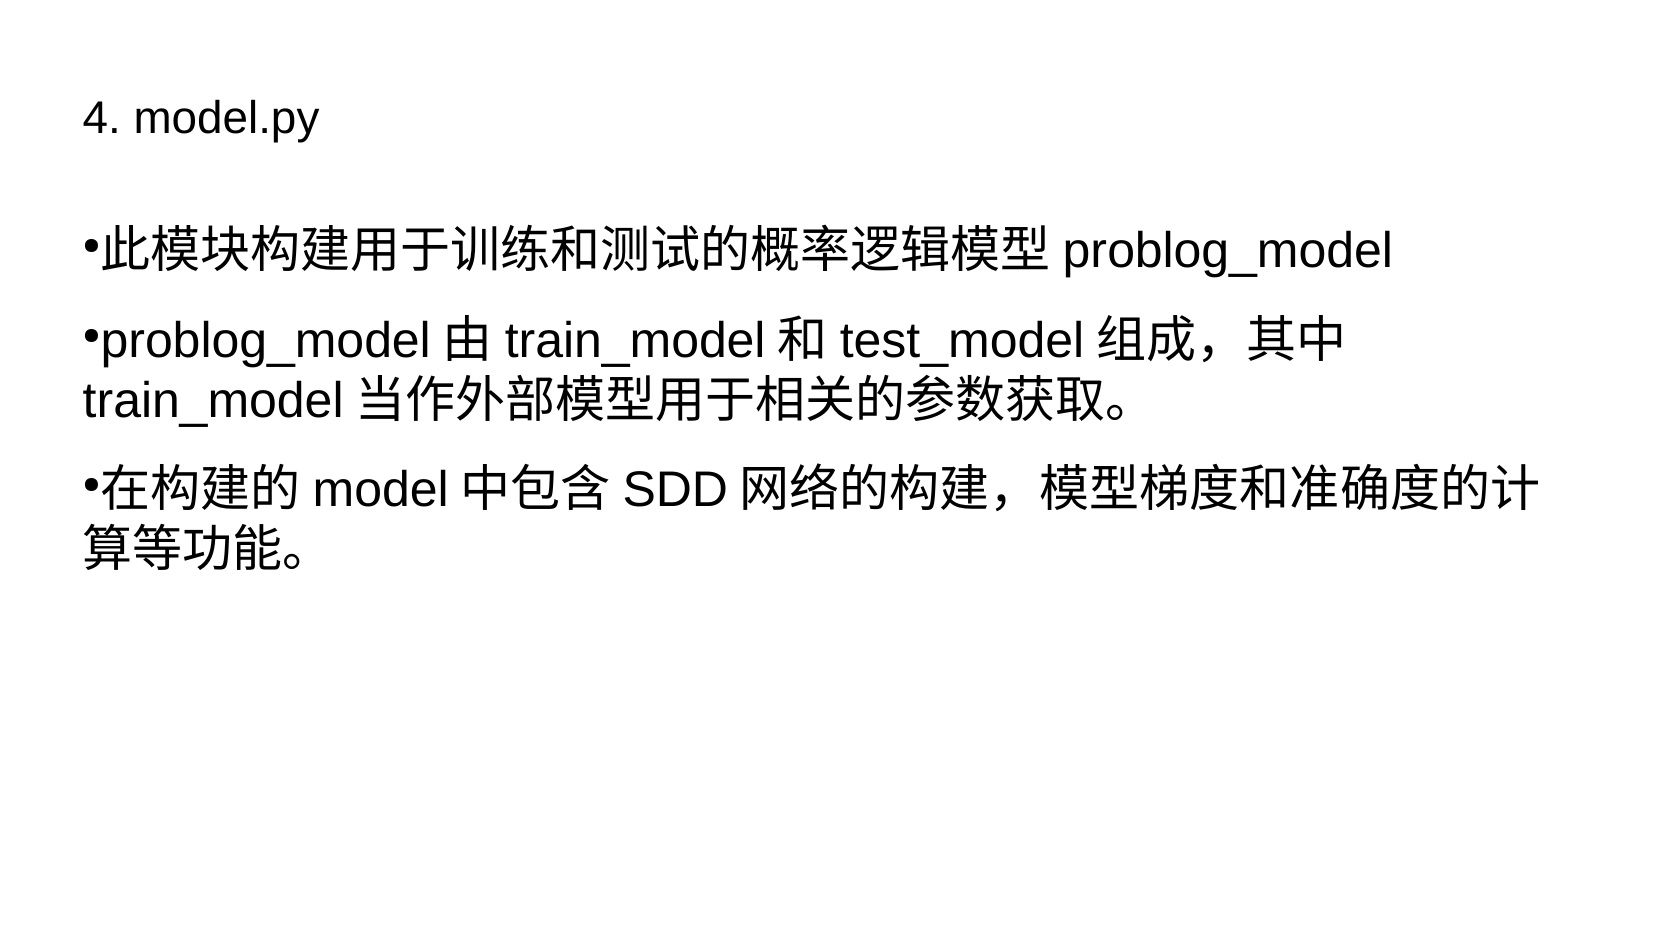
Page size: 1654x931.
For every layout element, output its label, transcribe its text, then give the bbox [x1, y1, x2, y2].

title 4. model.py [82, 37, 1571, 193]
list 此模块构建用于训练和测试的概率逻辑模型problog_model problog_model由train_model和test_model组成，其中train_model当作外部模型用于相关的参数获取。 在构建的model中包含SDD网络的构建，模型梯度和准确度的计算等功能。 [82, 217, 1571, 758]
